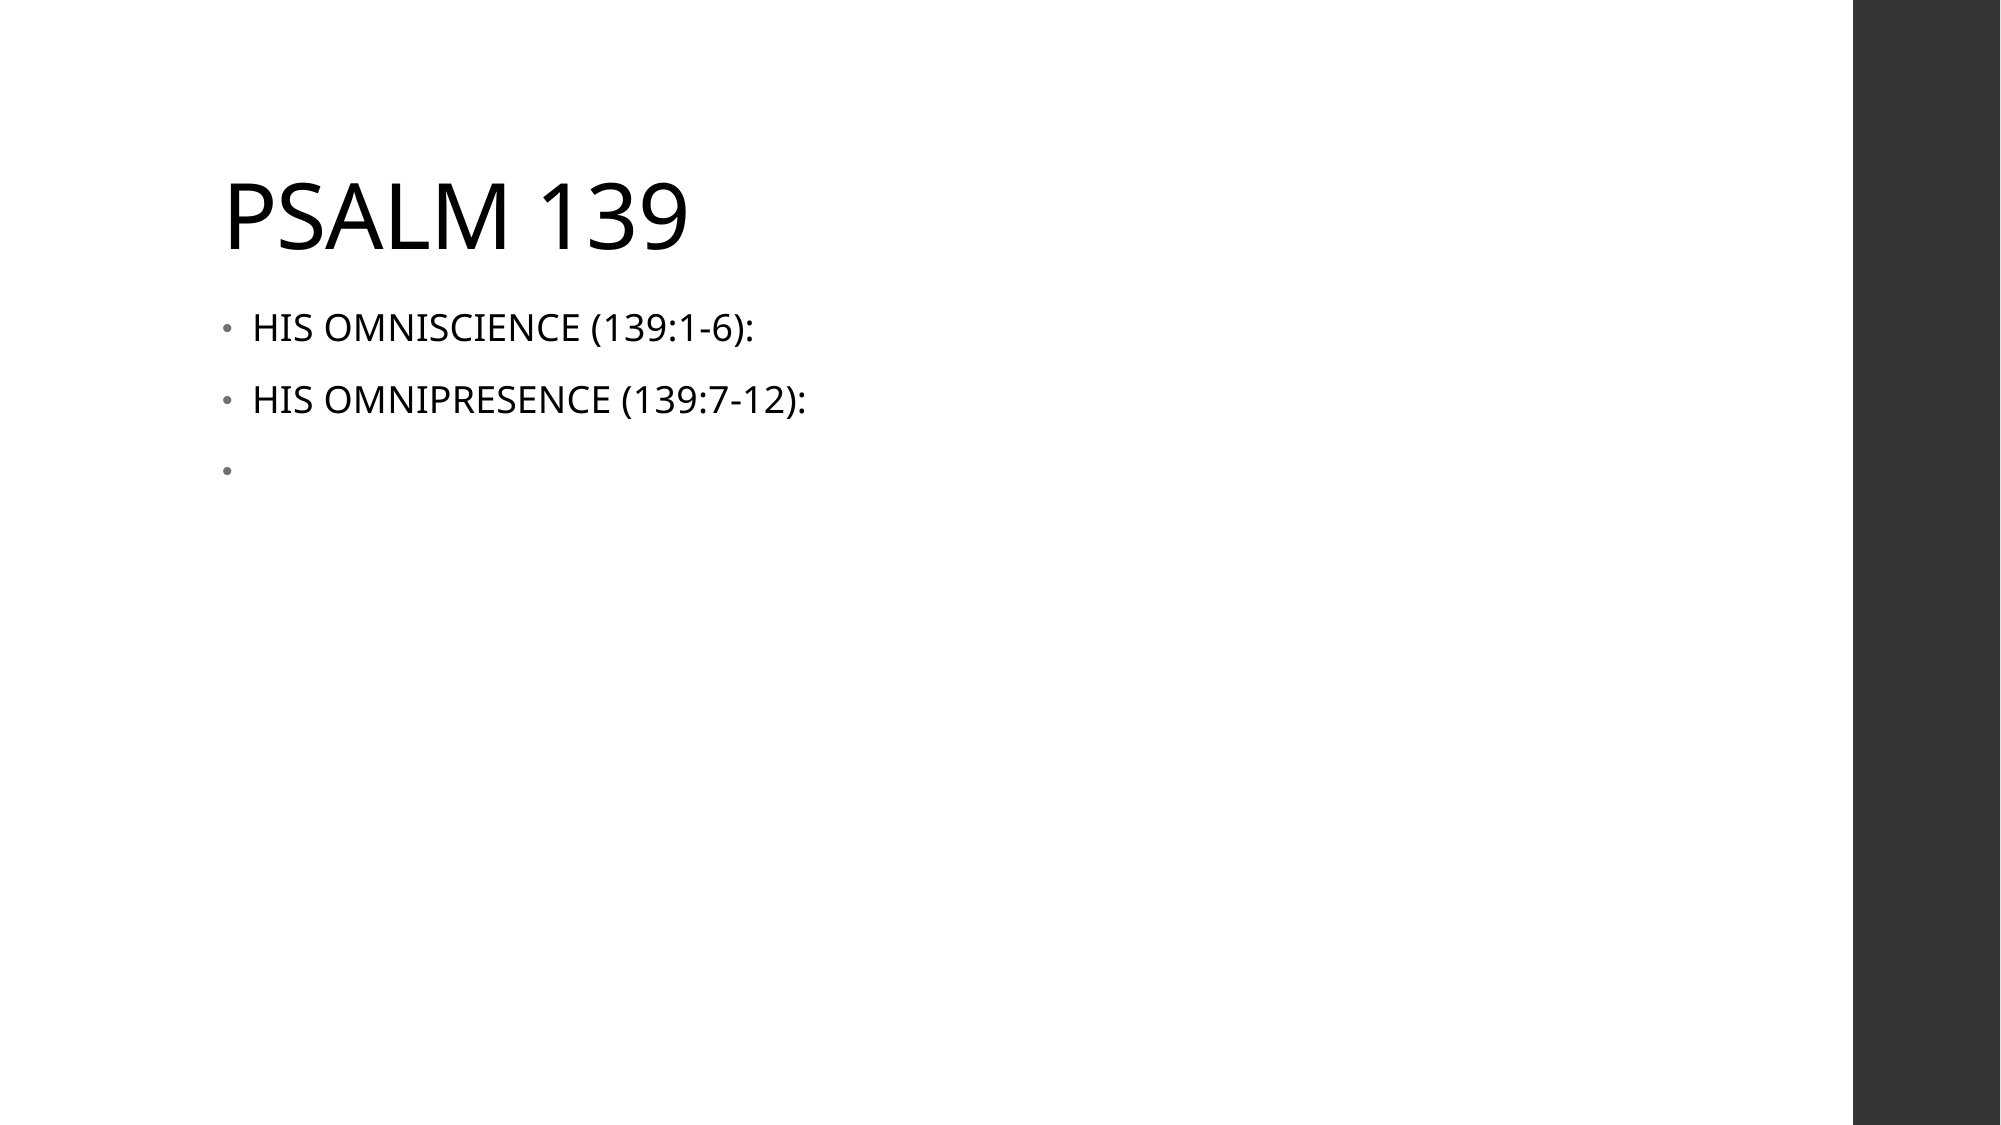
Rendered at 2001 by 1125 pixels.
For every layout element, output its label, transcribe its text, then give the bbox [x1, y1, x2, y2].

list HIS OMNISCIENCE (139:1-6): HIS OMNIPRESENCE (139:7-12): [206, 299, 1617, 1014]
title PSALM 139 [206, 60, 1797, 278]
